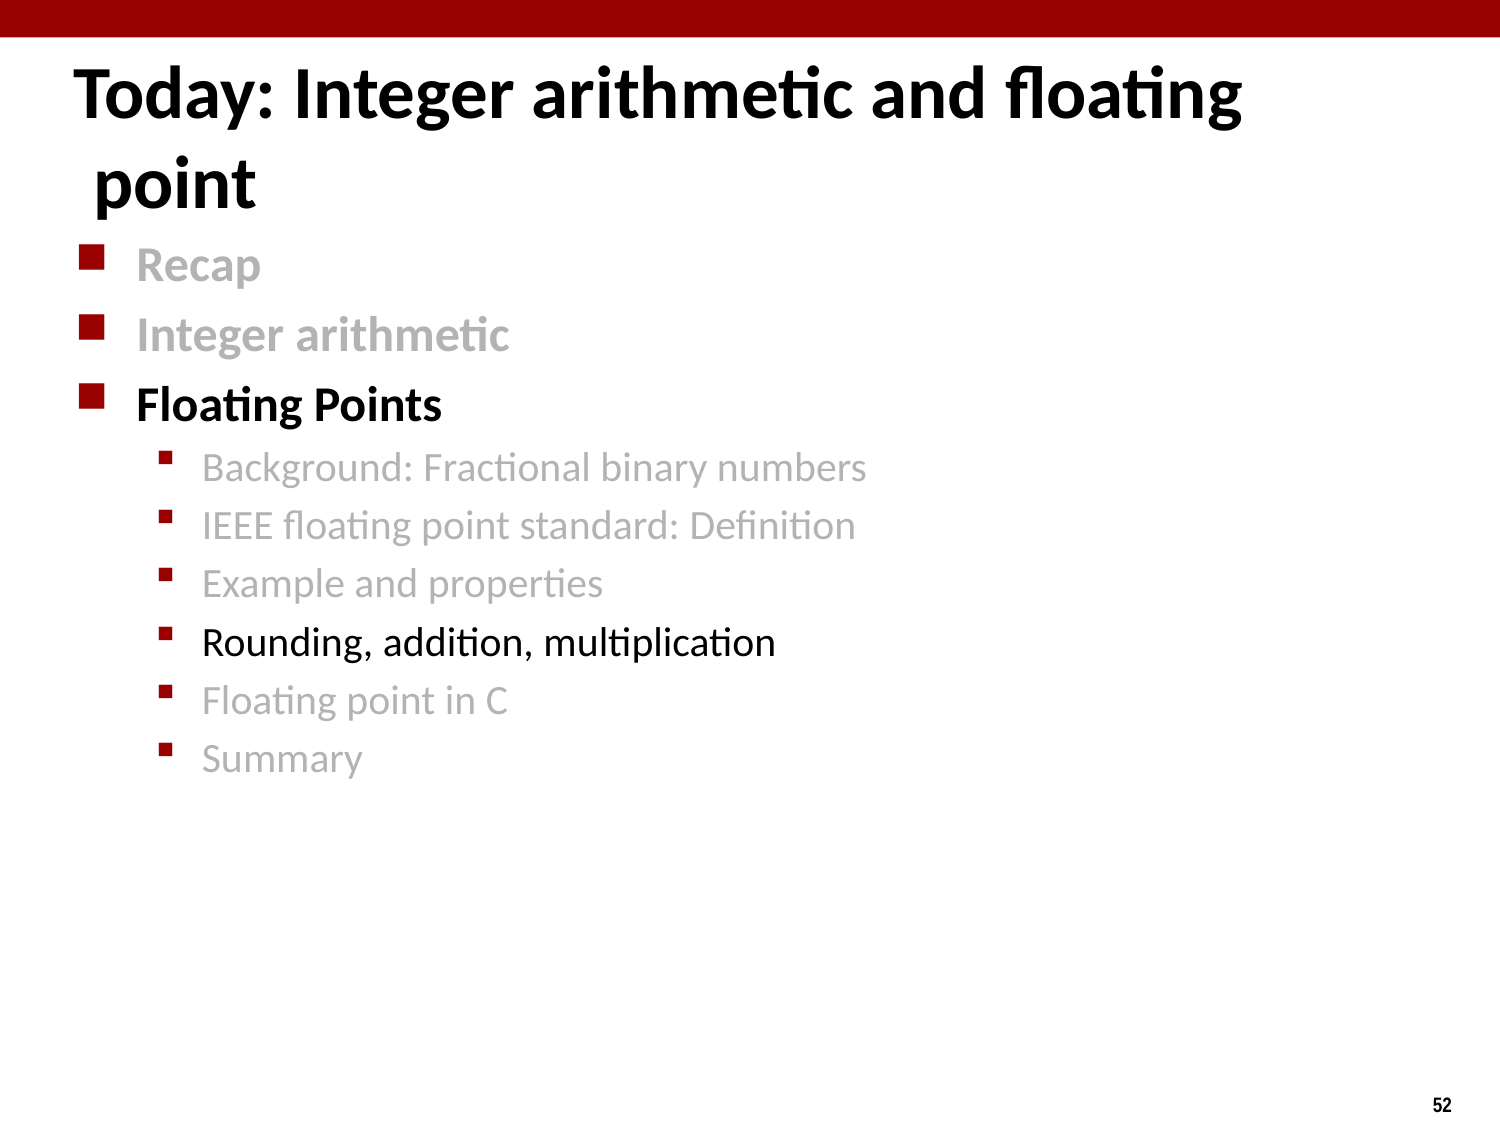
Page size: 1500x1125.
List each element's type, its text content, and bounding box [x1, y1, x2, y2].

title Today: Integer arithmetic and floating point [58, 71, 1304, 197]
list Recap Integer arithmetic Floating Points Background: Fractional binary numbers IEEE floating point standard: Definition Example and properties Rounding, addition, multiplication Floating point in C Summary [65, 223, 1361, 1040]
